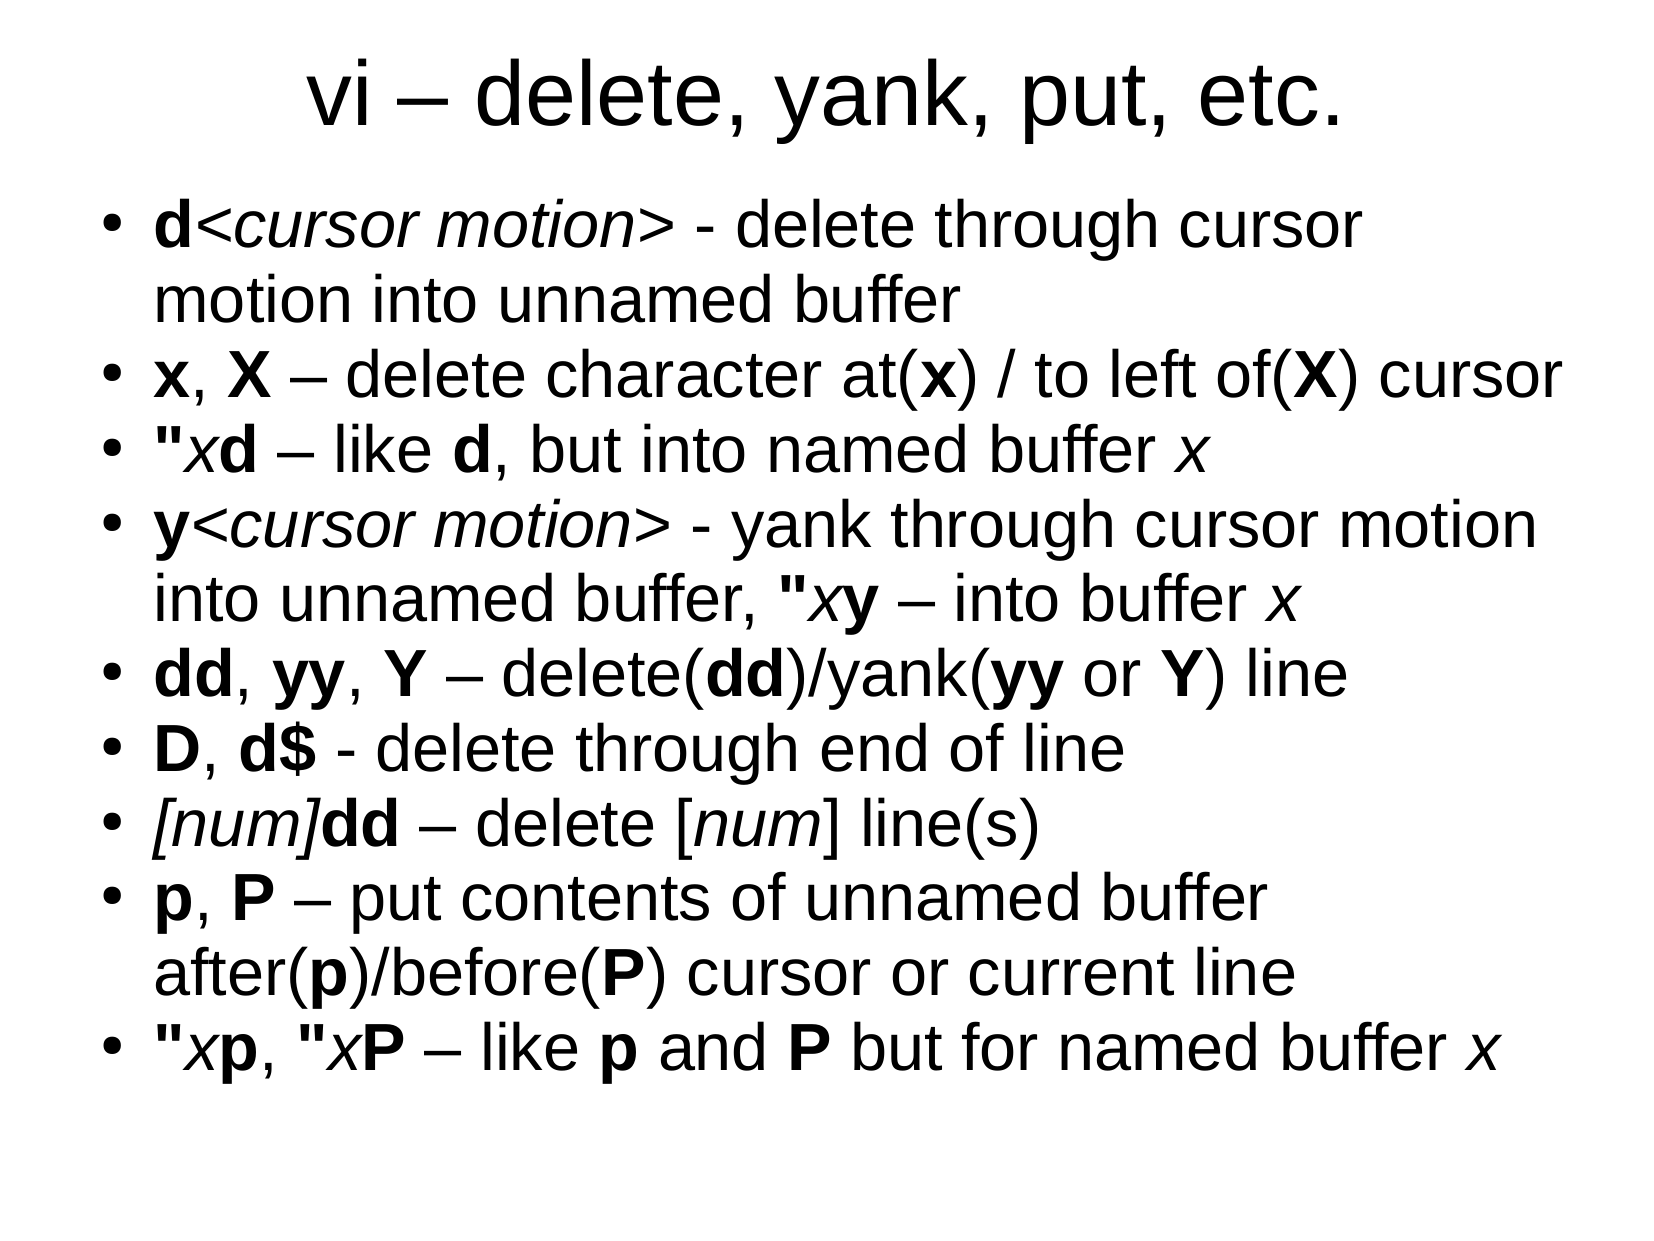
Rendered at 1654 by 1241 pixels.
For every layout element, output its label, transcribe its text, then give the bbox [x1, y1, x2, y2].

list d<cursor motion> - delete through cursor motion into unnamed buffer x, X – delete character at(x) / to left of(X) cursor "xd – like d, but into named buffer x y<cursor motion> - yank through cursor motion into unnamed buffer, "xy – into buffer x dd, yy, Y – delete(dd)/yank(yy or Y) line D, d$ - delete through end of line [num]dd – delete [num] line(s) p, P – put contents of unnamed buffer after(p)/before(P) cursor or current line "xp, "xP – like p and P but for named buffer x [82, 187, 1571, 1201]
title vi – delete, yank, put, etc. [82, 37, 1571, 151]
